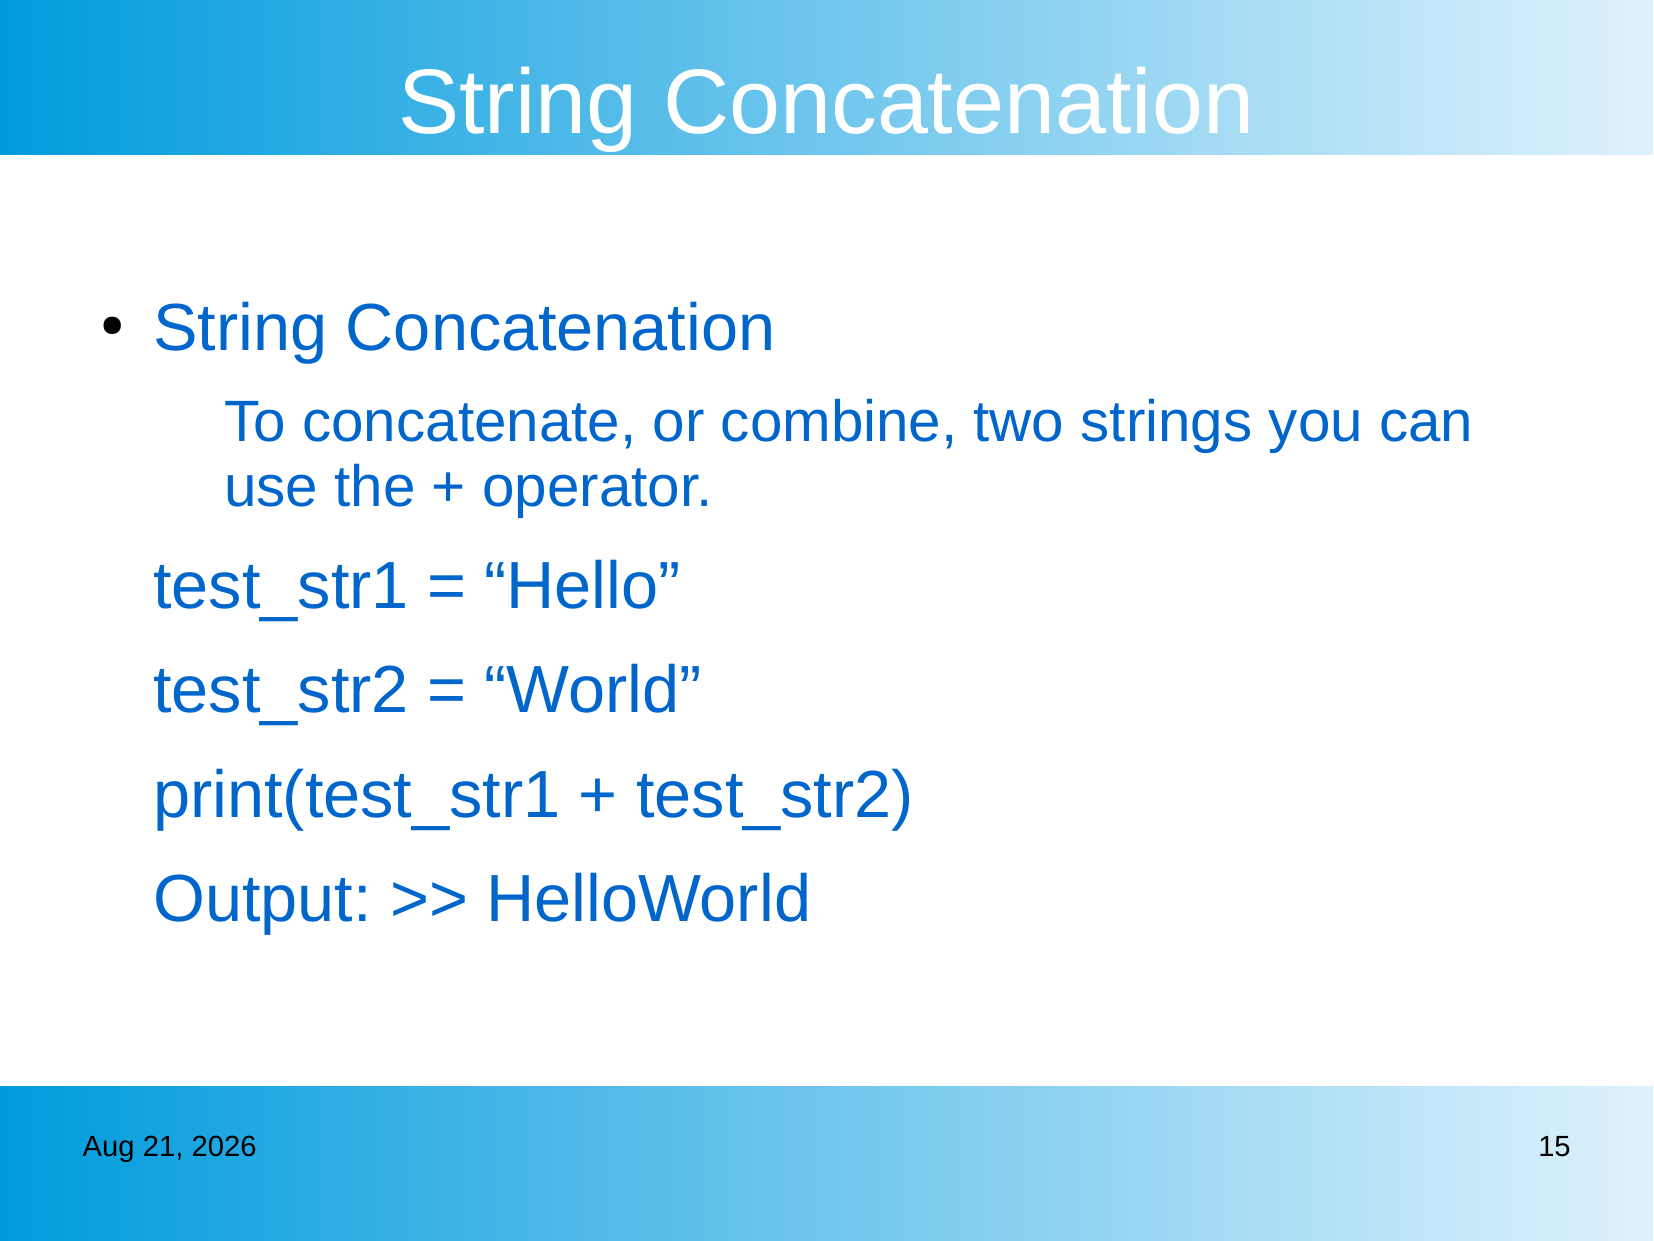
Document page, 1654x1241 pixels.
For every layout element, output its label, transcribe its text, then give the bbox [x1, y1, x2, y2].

list String Concatenation To concatenate, or combine, two strings you can use the + operator. test_str1 = “Hello” test_str2 = “World” print(test_str1 + test_str2) Output: >> HelloWorld [82, 290, 1571, 1010]
title String Concatenation [82, 49, 1571, 155]
